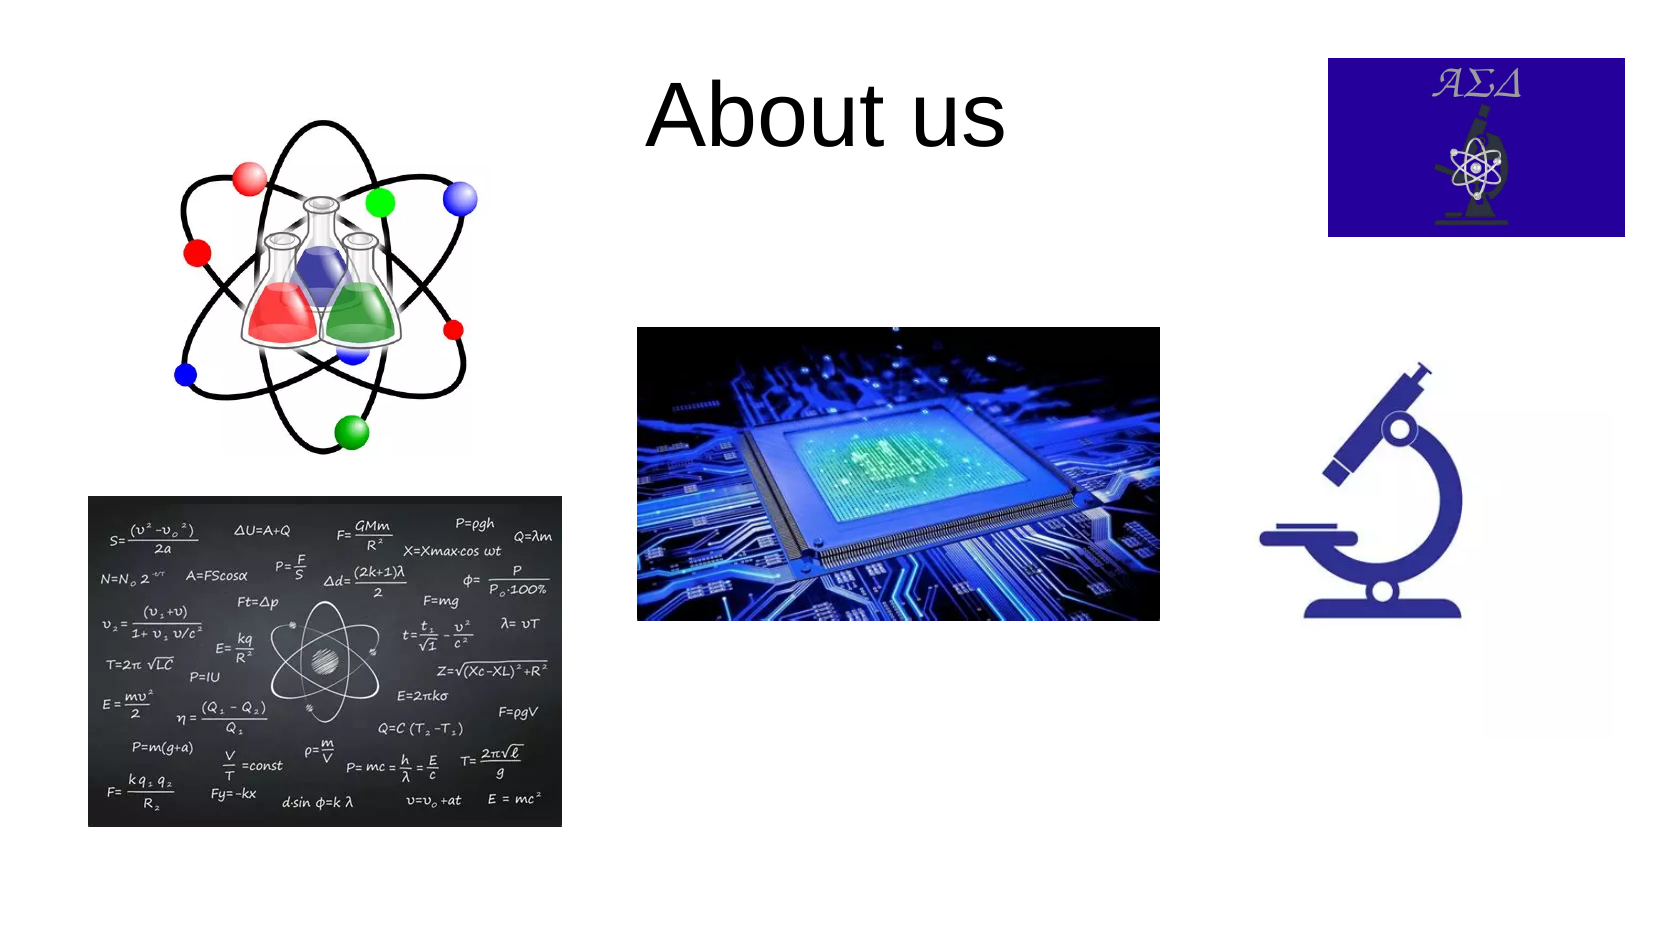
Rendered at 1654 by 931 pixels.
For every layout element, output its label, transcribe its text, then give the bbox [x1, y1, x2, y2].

picture [88, 496, 562, 827]
picture [1328, 58, 1625, 237]
picture [637, 241, 1613, 739]
picture [153, 118, 491, 455]
title About us [82, 37, 1571, 193]
